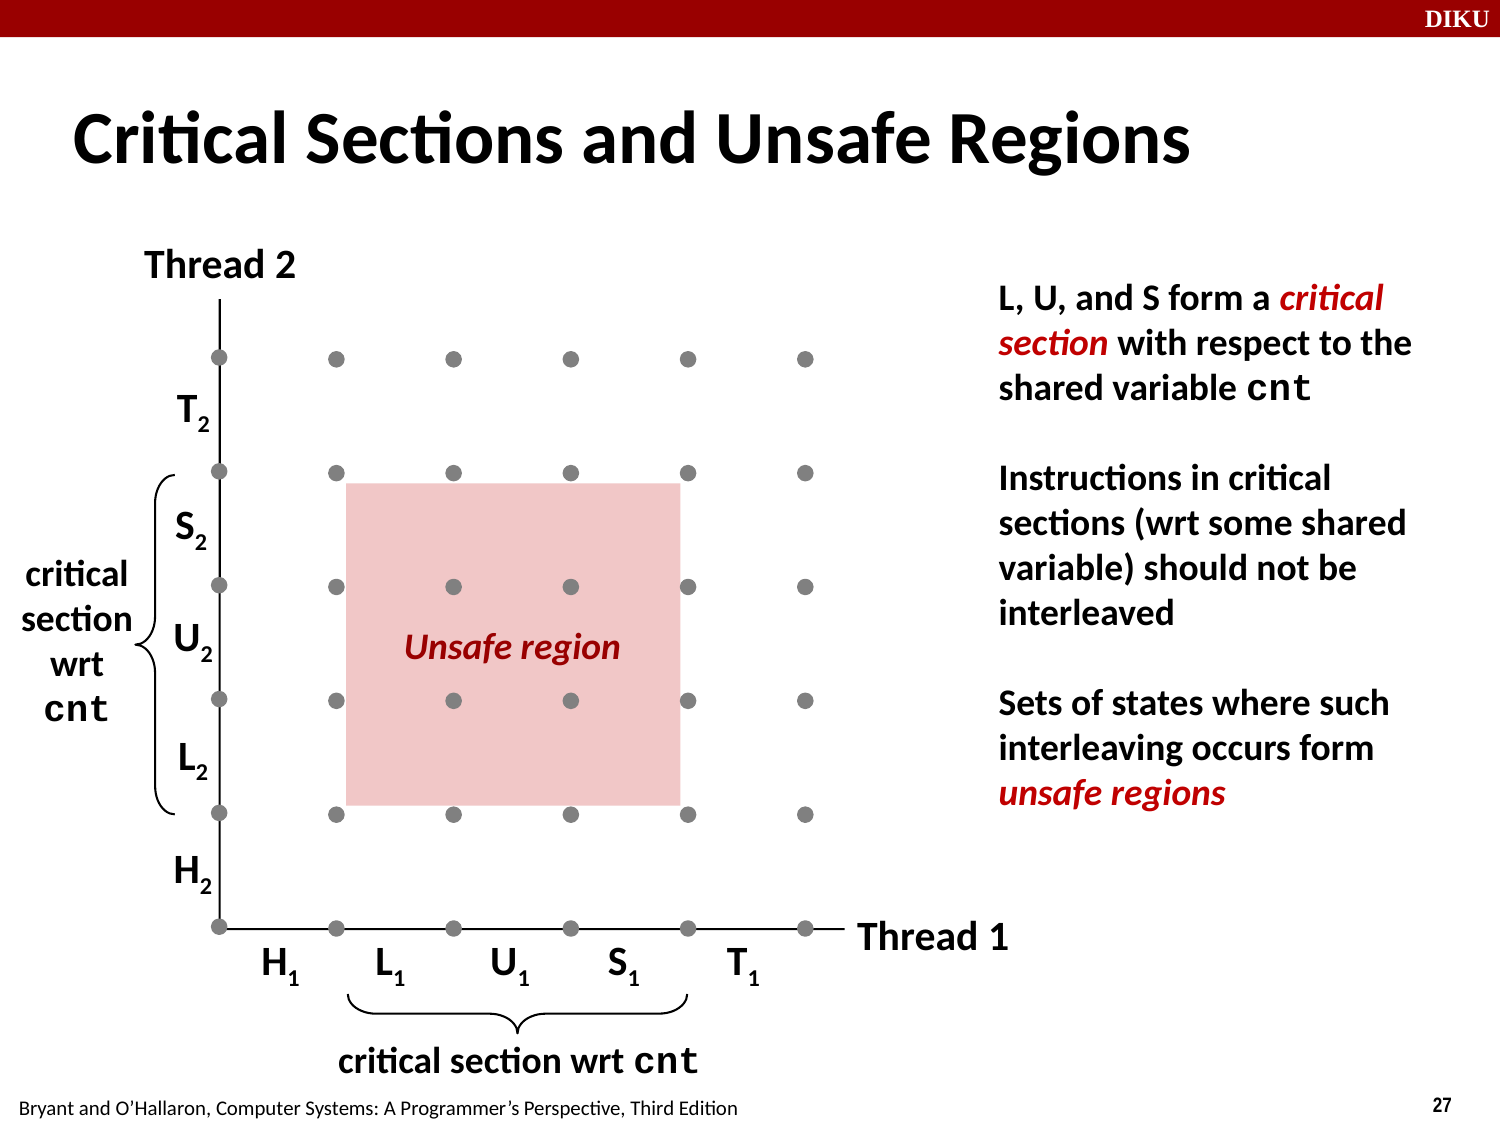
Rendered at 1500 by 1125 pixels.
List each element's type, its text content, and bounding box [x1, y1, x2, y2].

text_box H1 [246, 926, 315, 999]
text_box [681, 466, 695, 480]
text_box [213, 920, 226, 933]
text_box [799, 808, 812, 821]
text_box [330, 808, 343, 821]
text_box [330, 466, 343, 480]
text_box [564, 808, 578, 821]
text_box [447, 466, 460, 480]
text_box T1 [712, 926, 775, 999]
text_box T2 [162, 373, 225, 445]
text_box [213, 351, 226, 364]
text_box [330, 353, 343, 366]
text_box [564, 922, 578, 935]
text_box U1 [475, 926, 545, 999]
text_box [564, 466, 578, 480]
text_box U2 [158, 602, 228, 675]
text_box [799, 466, 812, 480]
text_box Unsafe region [388, 614, 636, 675]
text_box [799, 353, 812, 366]
text_box [213, 806, 226, 820]
text_box S1 [593, 926, 655, 999]
text_box [447, 808, 460, 821]
text_box S2 [160, 491, 222, 563]
text_box H2 [158, 835, 227, 907]
text_box [213, 579, 226, 592]
text_box [799, 922, 812, 935]
text_box [447, 353, 460, 366]
text_box [330, 580, 343, 594]
text_box [799, 694, 812, 708]
text_box [447, 922, 460, 935]
text_box [330, 694, 343, 708]
text_box [330, 922, 343, 935]
text_box [681, 353, 695, 366]
text_box critical section wrt cnt [0, 541, 155, 737]
text_box [213, 692, 226, 706]
text_box [564, 353, 578, 366]
text_box Critical Sections and Unsafe Regions [58, 71, 1304, 197]
text_box [681, 808, 695, 821]
text_box Thread 2 [129, 229, 312, 294]
text_box L1 [360, 926, 421, 999]
text_box Thread 1 [842, 901, 1024, 967]
text_box [799, 580, 812, 594]
text_box critical section wrt cnt [323, 1028, 716, 1089]
text_box [213, 465, 226, 478]
text_box [346, 483, 695, 806]
text_box [681, 922, 695, 935]
text_box L2 [163, 721, 223, 793]
text_box L, U, and S form a critical section with respect to the shared variable cnt Instructions in critical sections (wrt some shared variable) should not be interleaved Sets of states where such interleaving occurs form unsafe regions [983, 273, 1463, 859]
